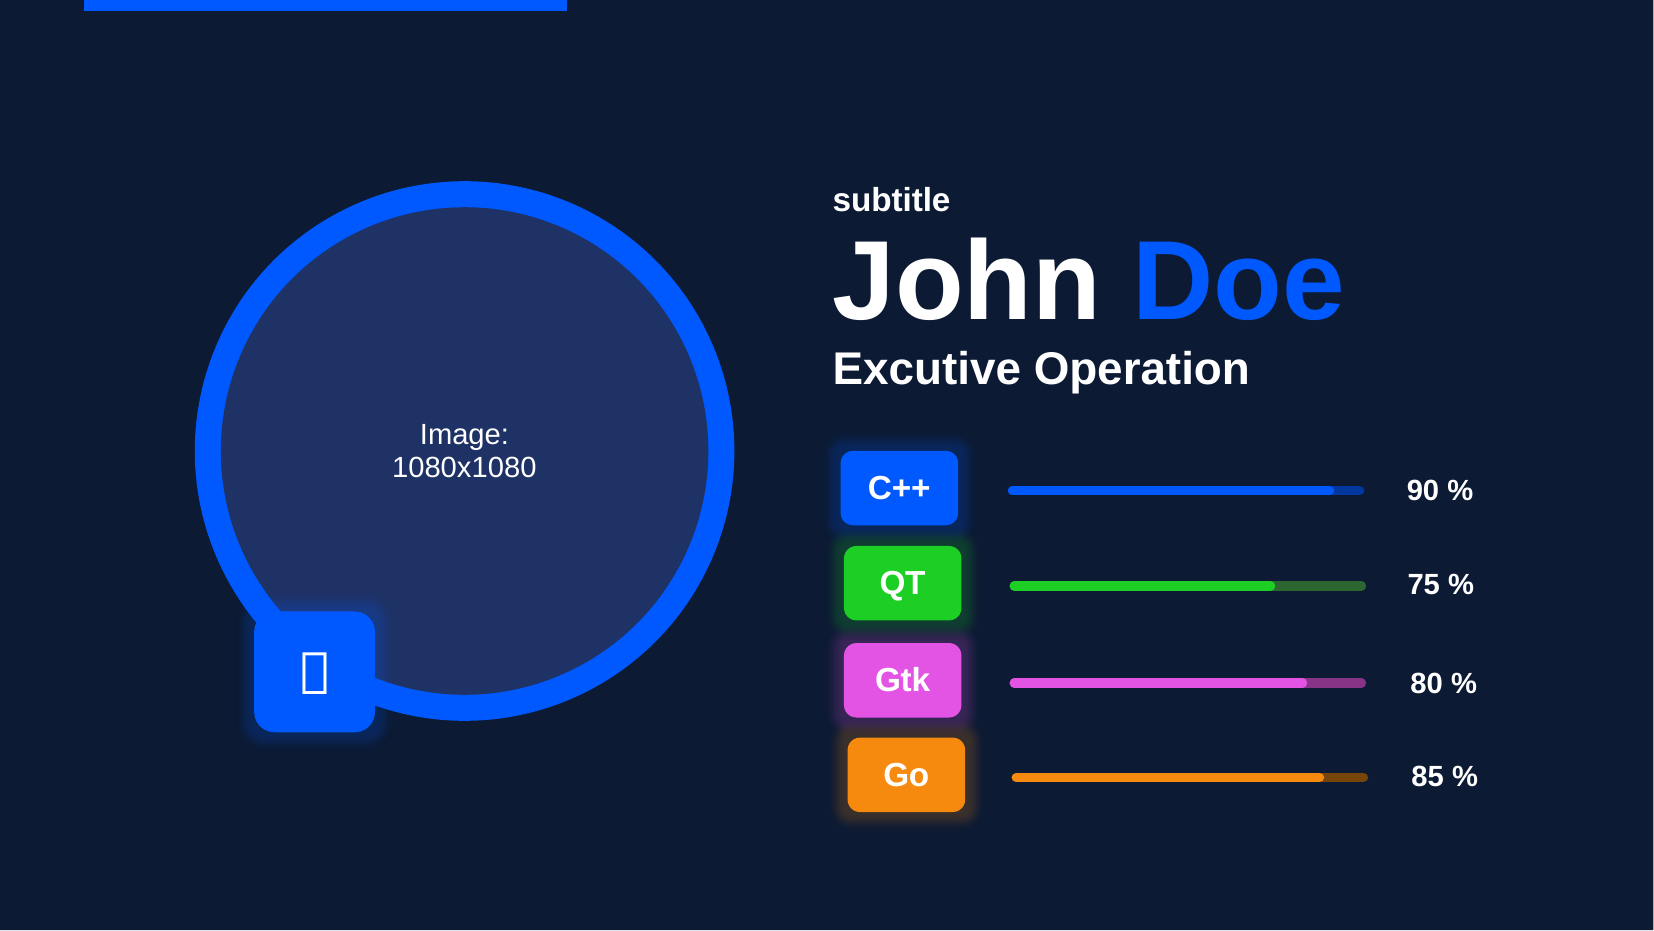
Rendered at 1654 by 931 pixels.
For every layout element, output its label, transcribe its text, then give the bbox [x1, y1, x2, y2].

text_box Gtk [843, 643, 962, 718]
title subtitle John Doe Excutive Operation [832, 134, 1525, 442]
text_box C++ [840, 450, 959, 526]
text_box 90 % [1362, 454, 1474, 527]
text_box 75 % [1360, 548, 1475, 621]
text_box QT [843, 545, 962, 621]
text_box Image: 1080x1080 [220, 207, 709, 695]
text_box Image 1920x1080 send to back of dark shape “I hated every minute of training, but I said, ‘Don’t quit. Suffer now and live the rest of your life as a champion.” ~ Muhammad Ali [273, 603, 383, 681]
text_box Go [847, 737, 966, 813]
text_box  [254, 611, 376, 733]
text_box 80 % [1366, 647, 1478, 720]
text_box 85 % [1363, 740, 1479, 812]
